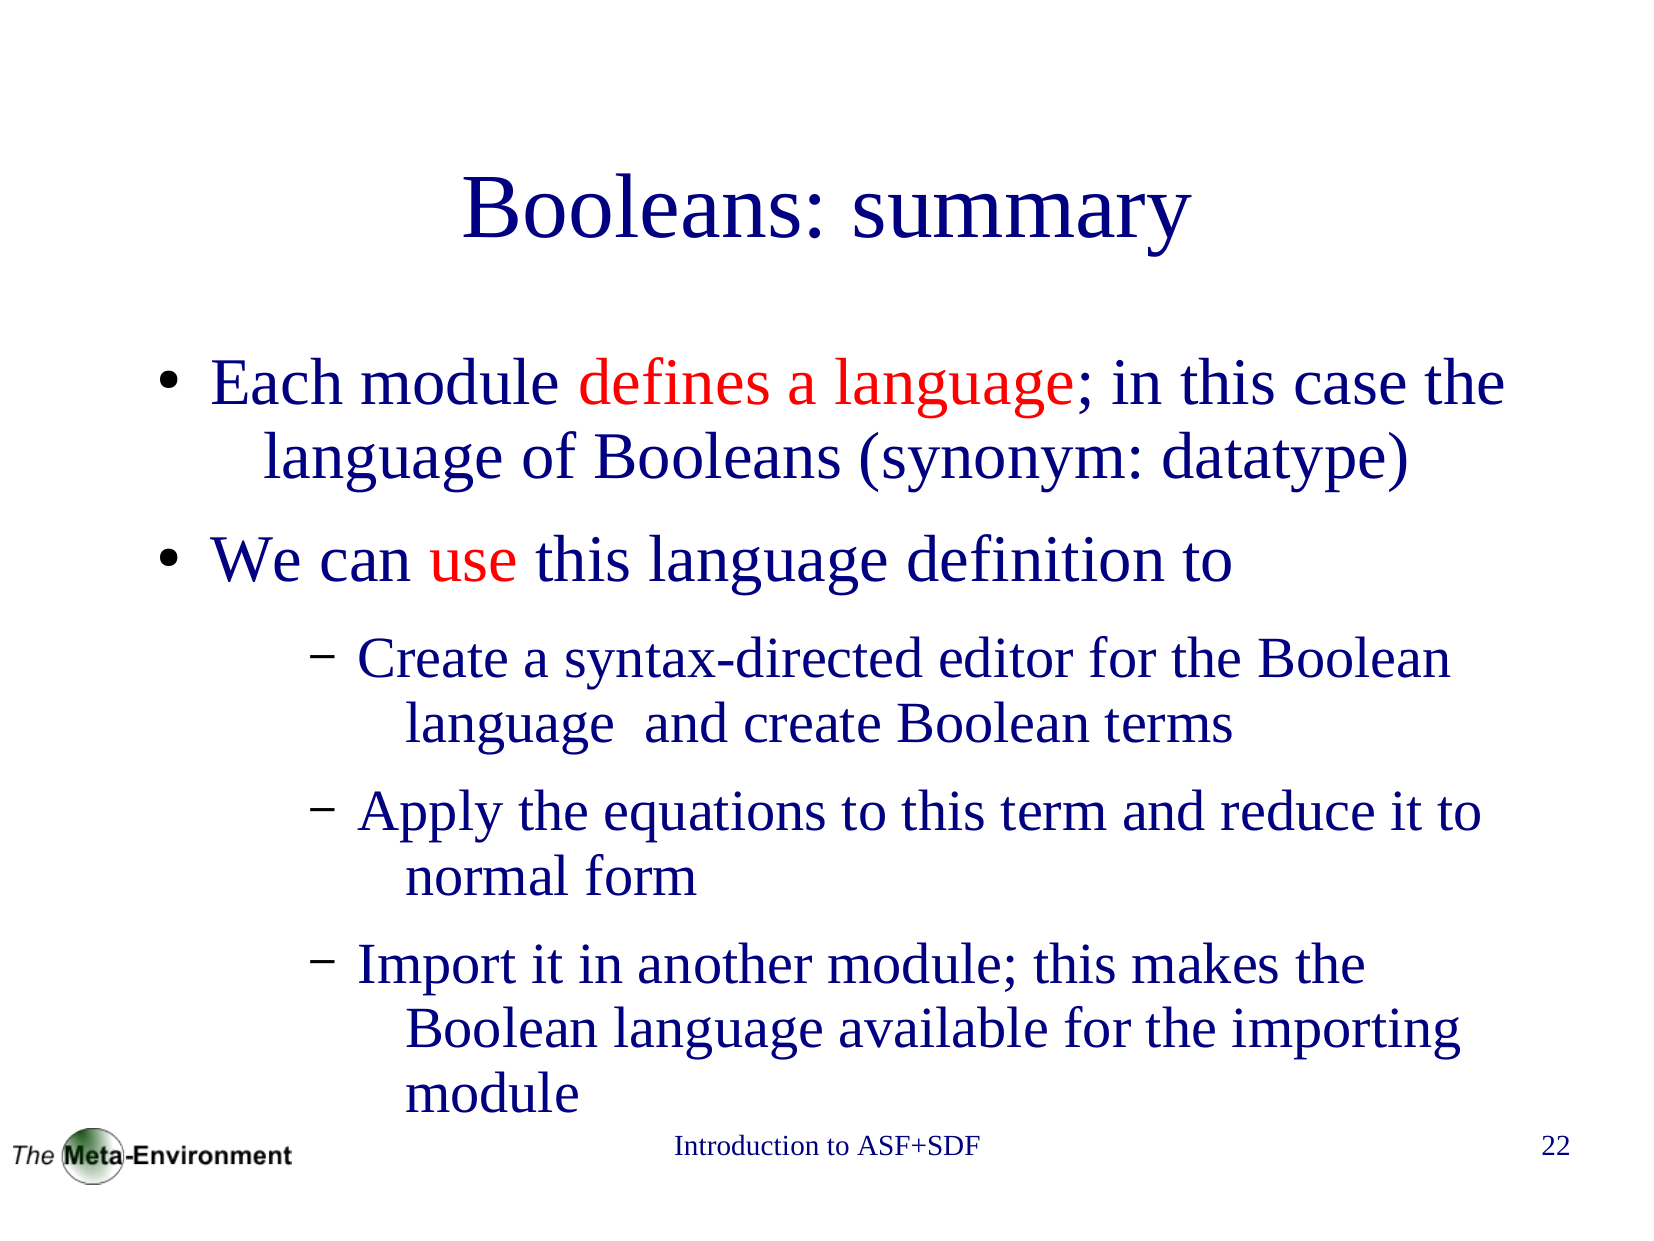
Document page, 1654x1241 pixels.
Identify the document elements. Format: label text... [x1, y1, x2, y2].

list Each module defines a language; in this case the language of Booleans (synonym: datatype) We can use this language definition to Create a syntax-directed editor for the Boolean language and create Boolean terms Apply the equations to this term and reduce it to normal form Import it in another module; this makes the Boolean language available for the importing module [121, 344, 1534, 1127]
title Booleans: summary [121, 102, 1534, 311]
picture [13, 1128, 292, 1185]
